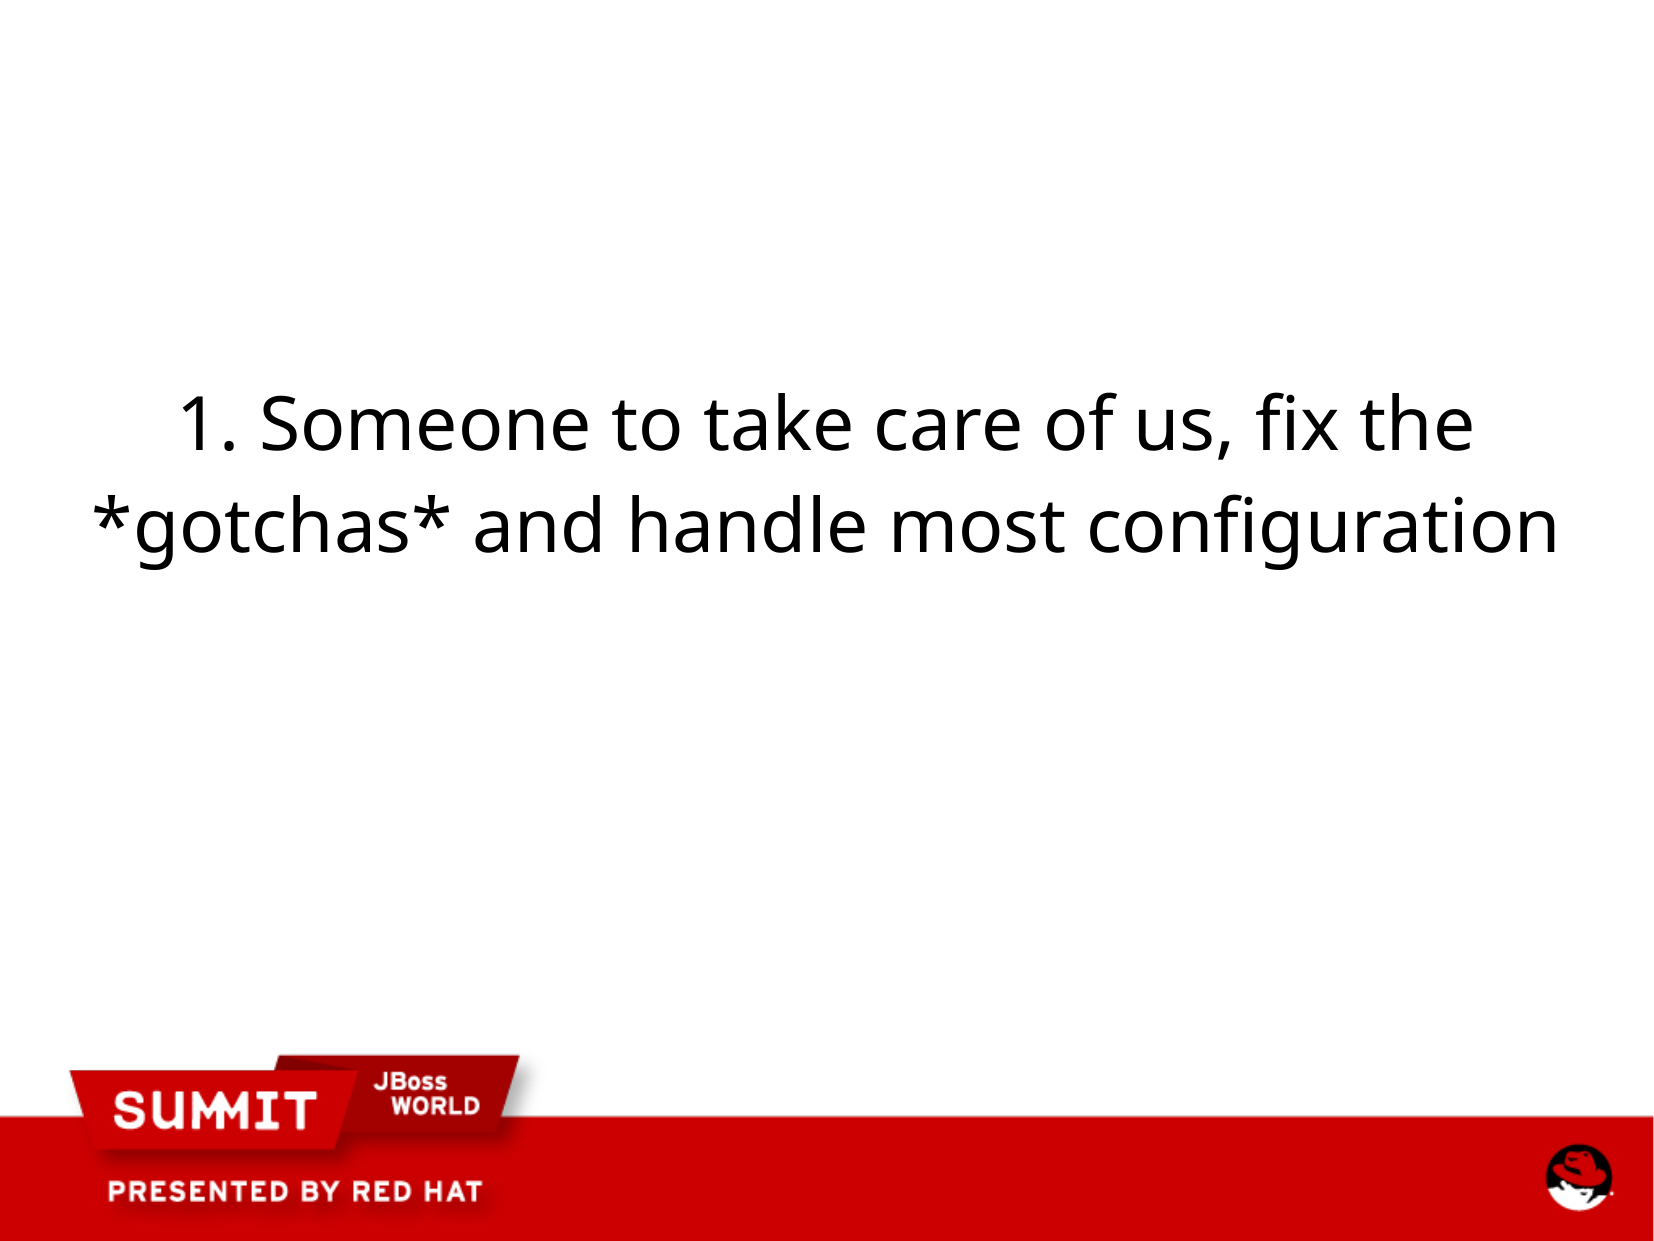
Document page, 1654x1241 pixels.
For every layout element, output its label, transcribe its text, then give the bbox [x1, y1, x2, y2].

subtitle 1. Someone to take care of us, fix the *gotchas* and handle most configuration [82, 37, 1571, 1039]
picture [0, 1043, 1654, 1241]
